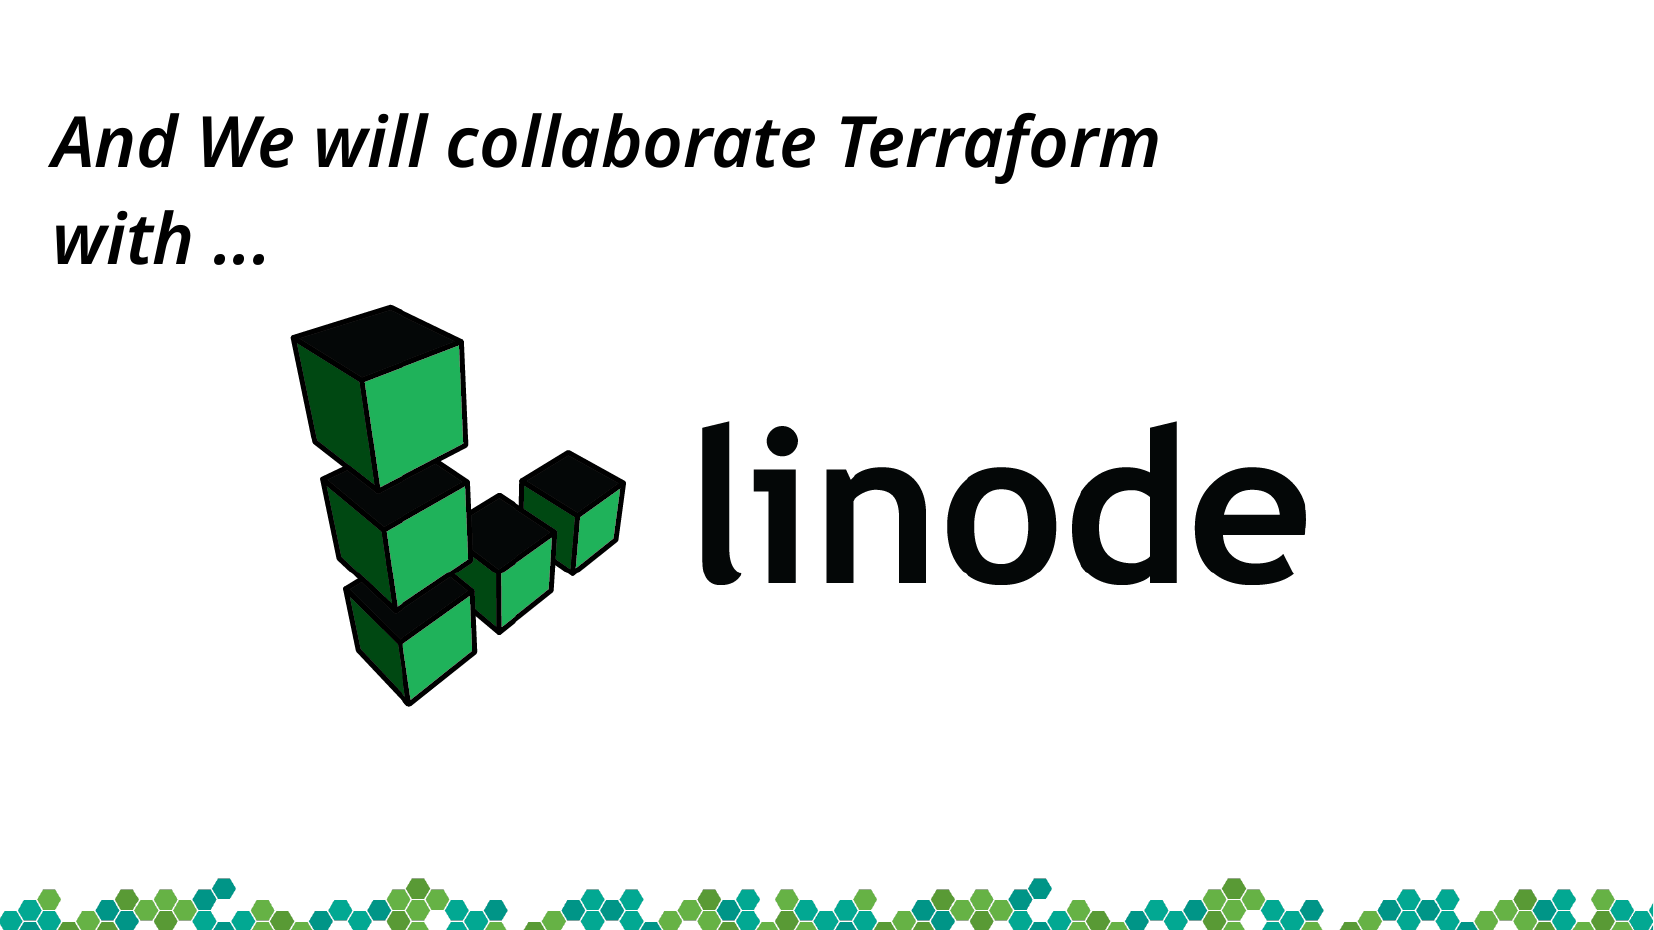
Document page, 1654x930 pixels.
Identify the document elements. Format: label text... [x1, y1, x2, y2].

picture [290, 304, 1306, 707]
picture [0, 870, 1654, 930]
title And We will collaborate Terraform with ... [52, 55, 1316, 322]
